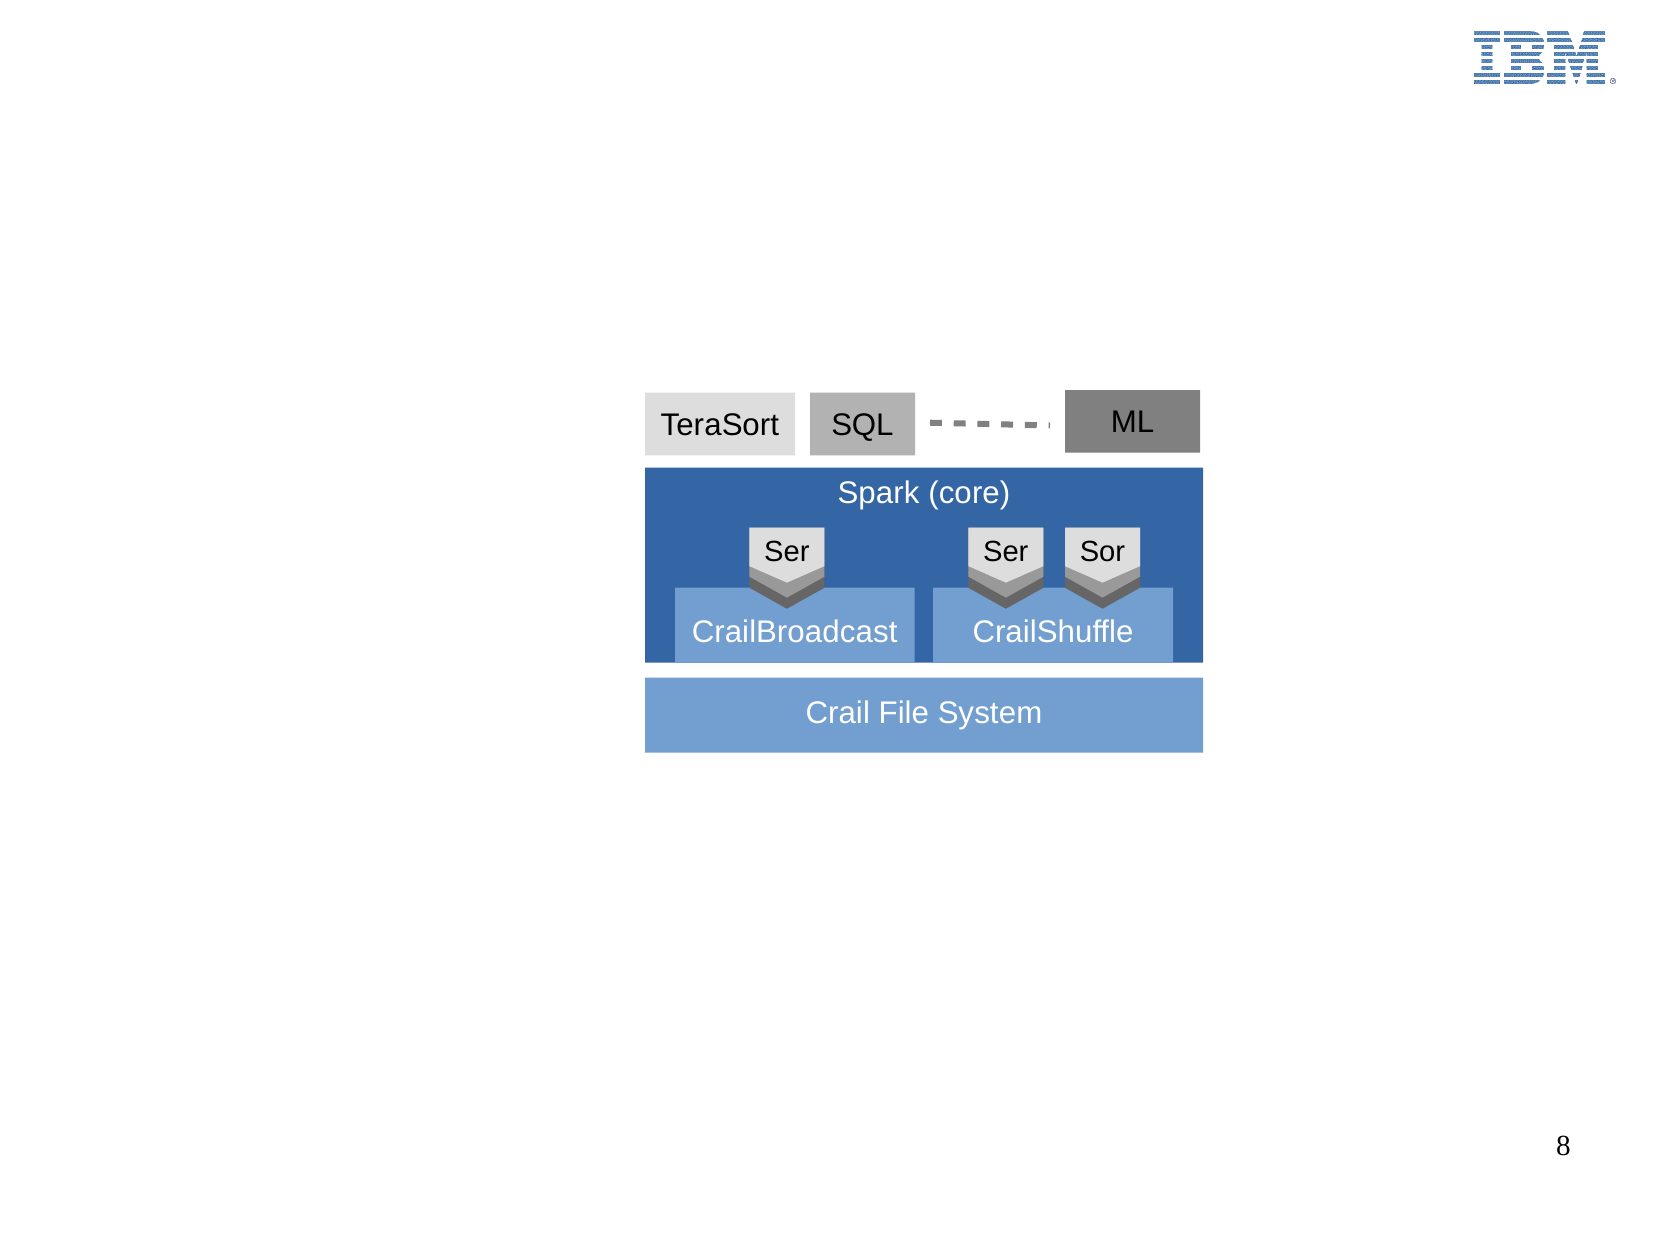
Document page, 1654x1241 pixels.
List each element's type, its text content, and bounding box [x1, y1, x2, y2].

text_box TeraSort [645, 392, 796, 456]
text_box SQL [810, 392, 916, 456]
text_box [645, 738, 1204, 753]
text_box CrailBroadcast [675, 606, 915, 657]
text_box Ser [749, 527, 826, 576]
text_box CrailShuffle [948, 606, 1159, 657]
picture [1440, 0, 1654, 127]
text_box [645, 677, 1204, 687]
text_box Sor [1065, 527, 1141, 576]
text_box Crail File System [645, 687, 1204, 738]
text_box ML [1065, 390, 1201, 453]
text_box Ser [968, 527, 1044, 576]
text_box Spark (core) [645, 467, 1204, 518]
text_box [645, 518, 1204, 663]
